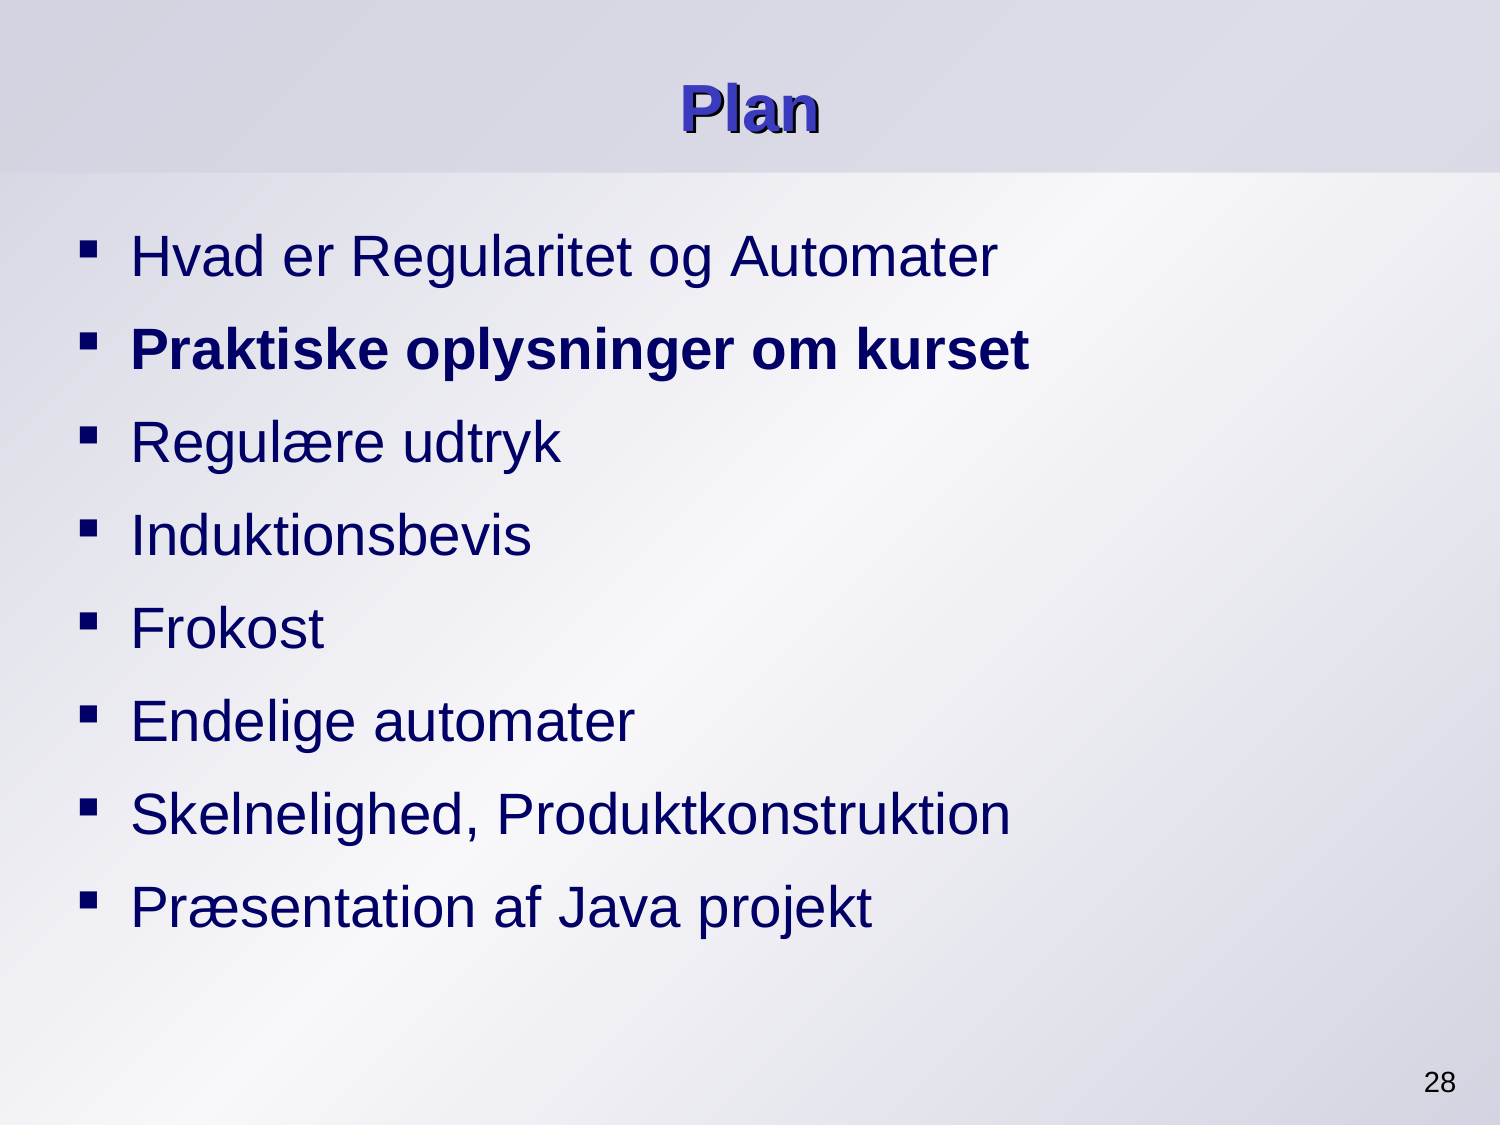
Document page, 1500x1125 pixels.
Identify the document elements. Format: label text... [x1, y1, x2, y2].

list Hvad er Regularitet og Automater Praktiske oplysninger om kurset Regulære udtryk Induktionsbevis Frokost Endelige automater Skelnelighed, Produktkonstruktion Præsentation af Java projekt [75, 207, 1459, 1034]
title Plan [74, 24, 1425, 174]
